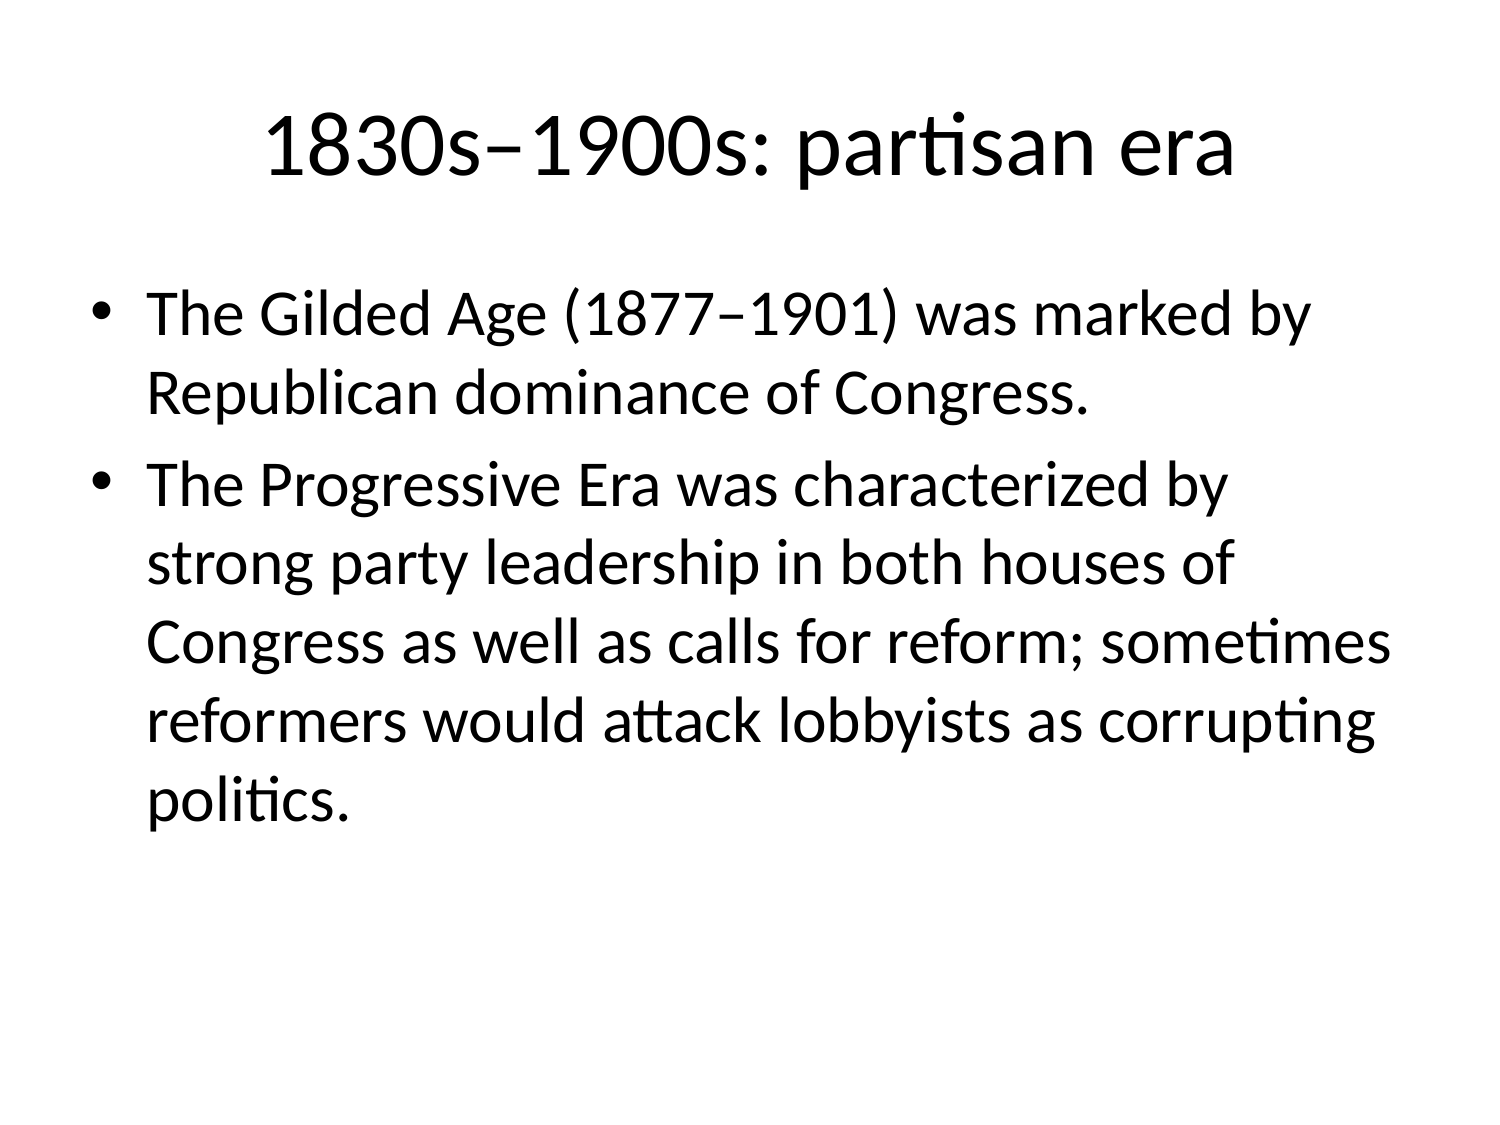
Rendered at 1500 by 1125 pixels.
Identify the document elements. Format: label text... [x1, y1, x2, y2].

list The Gilded Age (1877–1901) was marked by Republican dominance of Congress. The Progressive Era was characterized by strong party leadership in both houses of Congress as well as calls for reform; sometimes reformers would attack lobbyists as corrupting politics. [75, 262, 1425, 1005]
title 1830s–1900s: partisan era [75, 45, 1425, 233]
